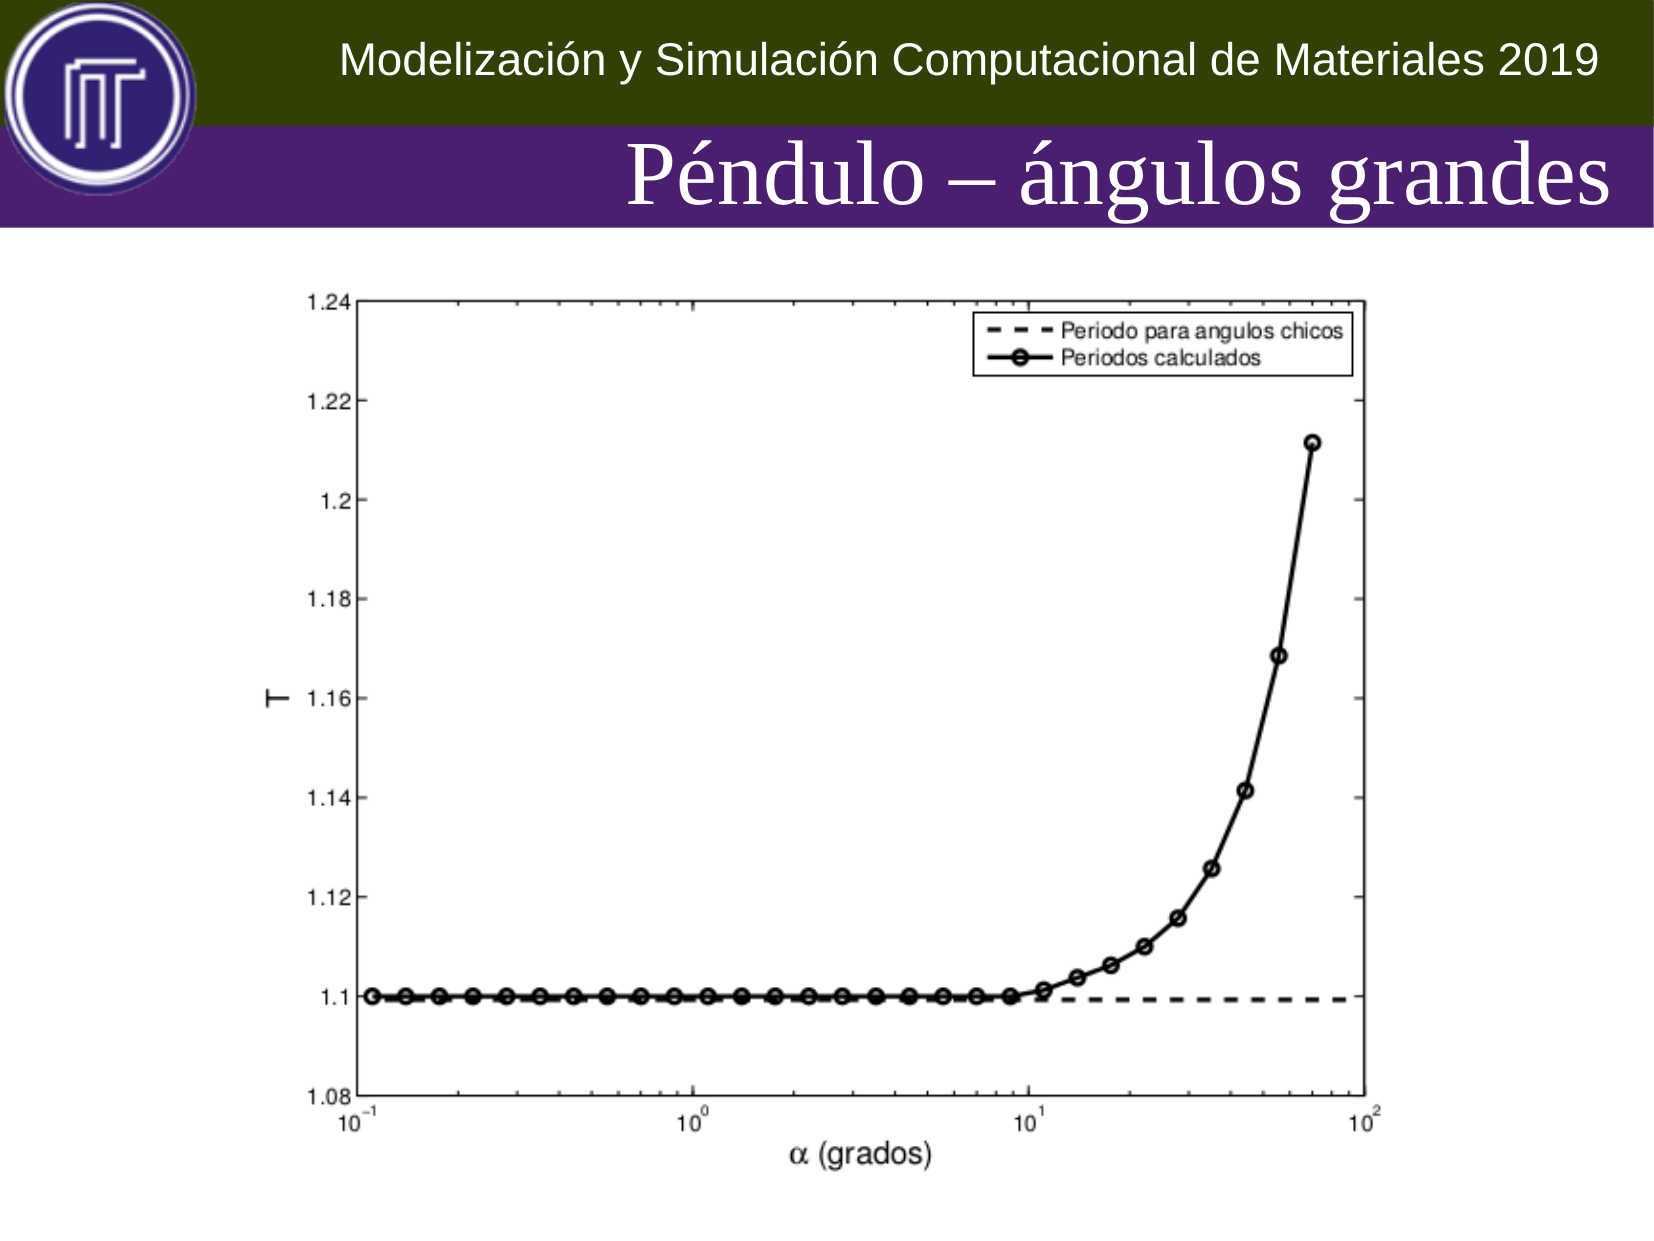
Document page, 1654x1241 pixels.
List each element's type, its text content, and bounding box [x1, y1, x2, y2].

picture [257, 268, 1419, 1189]
text_box Péndulo – ángulos grandes [611, 64, 1654, 283]
picture [2, 0, 197, 196]
